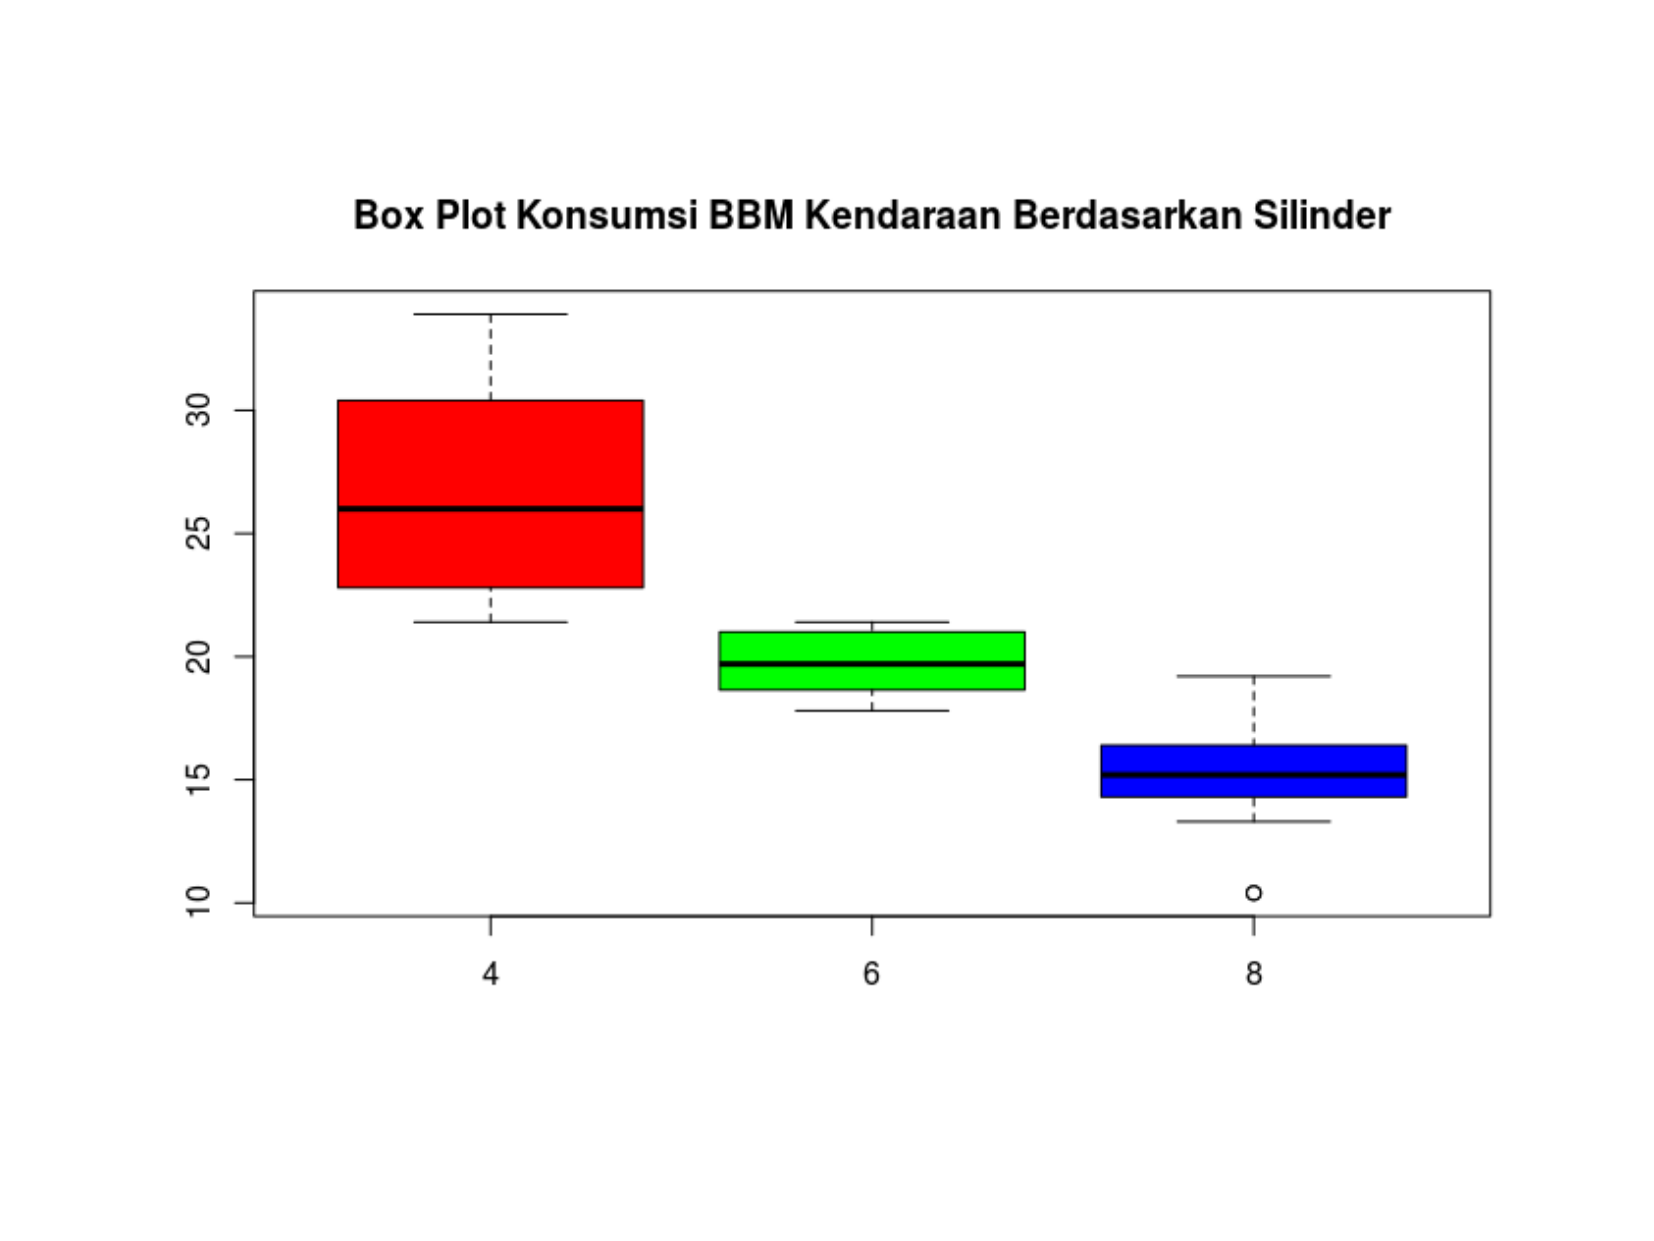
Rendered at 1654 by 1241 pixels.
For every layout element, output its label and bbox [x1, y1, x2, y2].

picture [100, 137, 1570, 1109]
